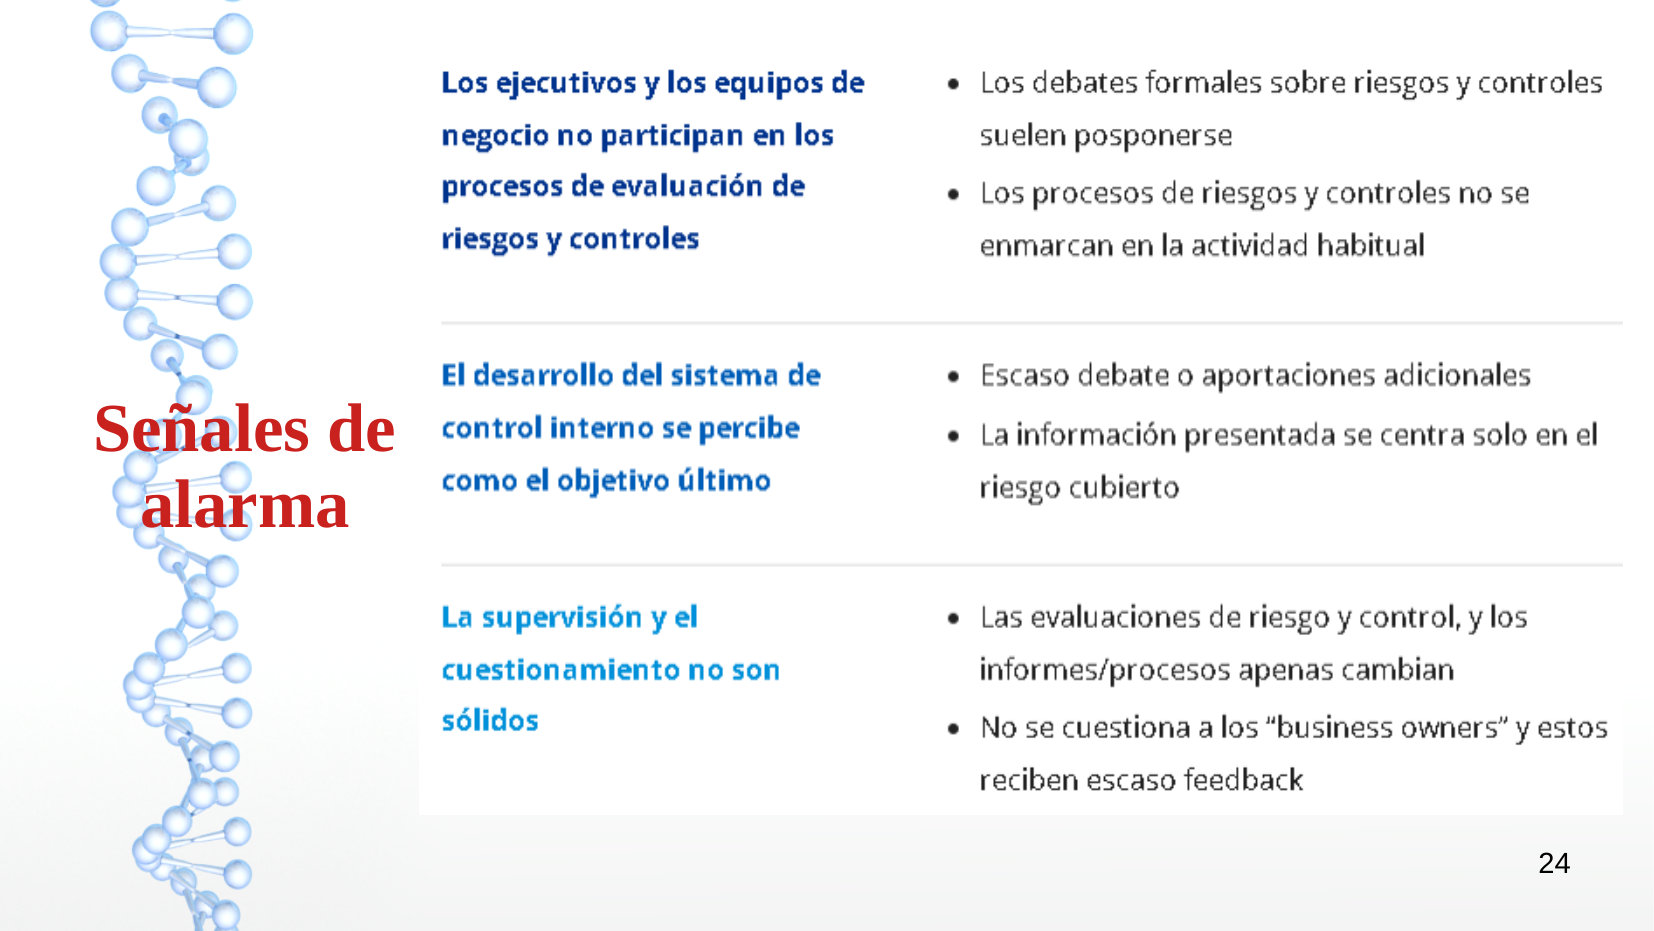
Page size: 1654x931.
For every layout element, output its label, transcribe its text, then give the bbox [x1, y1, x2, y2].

title Señales de alarma [82, 389, 408, 544]
picture [0, 0, 1654, 931]
